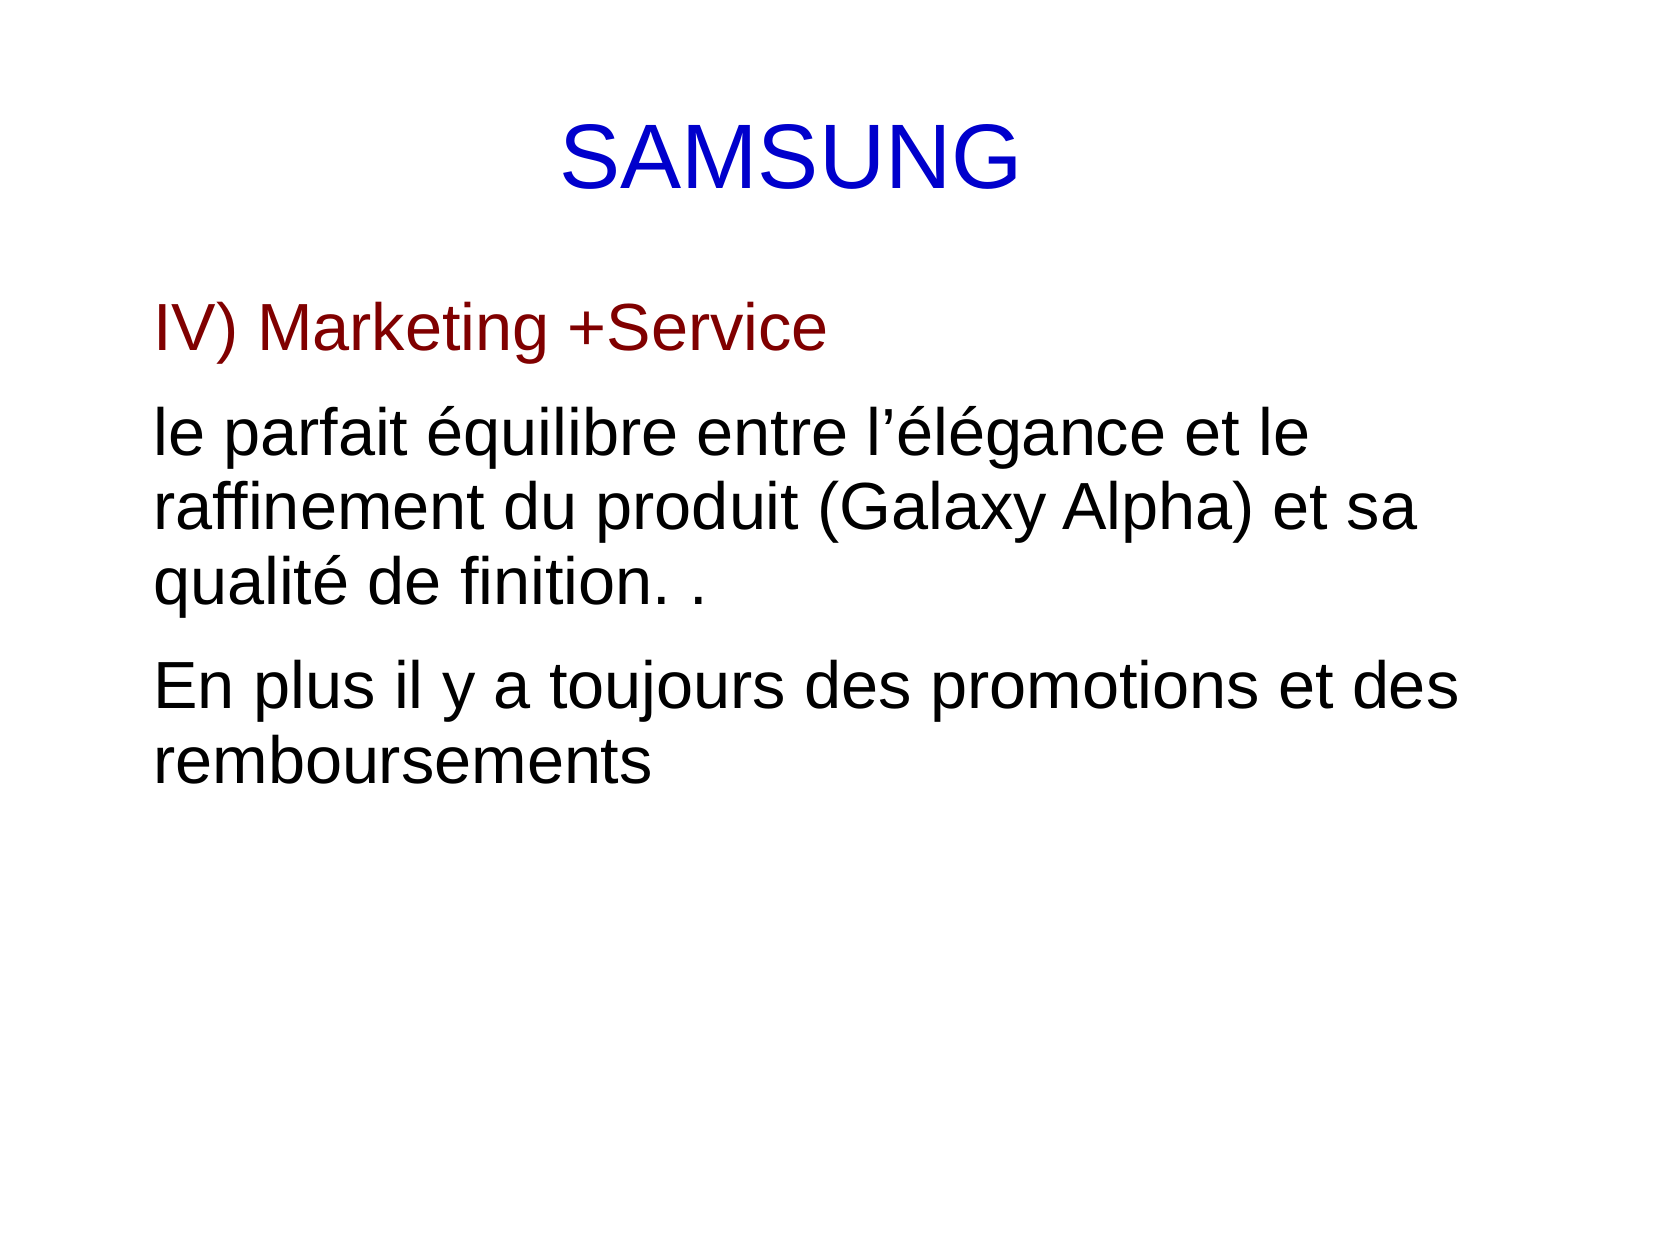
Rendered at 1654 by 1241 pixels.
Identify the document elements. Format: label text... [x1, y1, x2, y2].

title SAMSUNG [47, 52, 1536, 260]
list IV) Marketing +Service le parfait équilibre entre l’élégance et le raffinement du produit (Galaxy Alpha) et sa qualité de finition. . En plus il y a toujours des promotions et des remboursements [82, 290, 1571, 1010]
